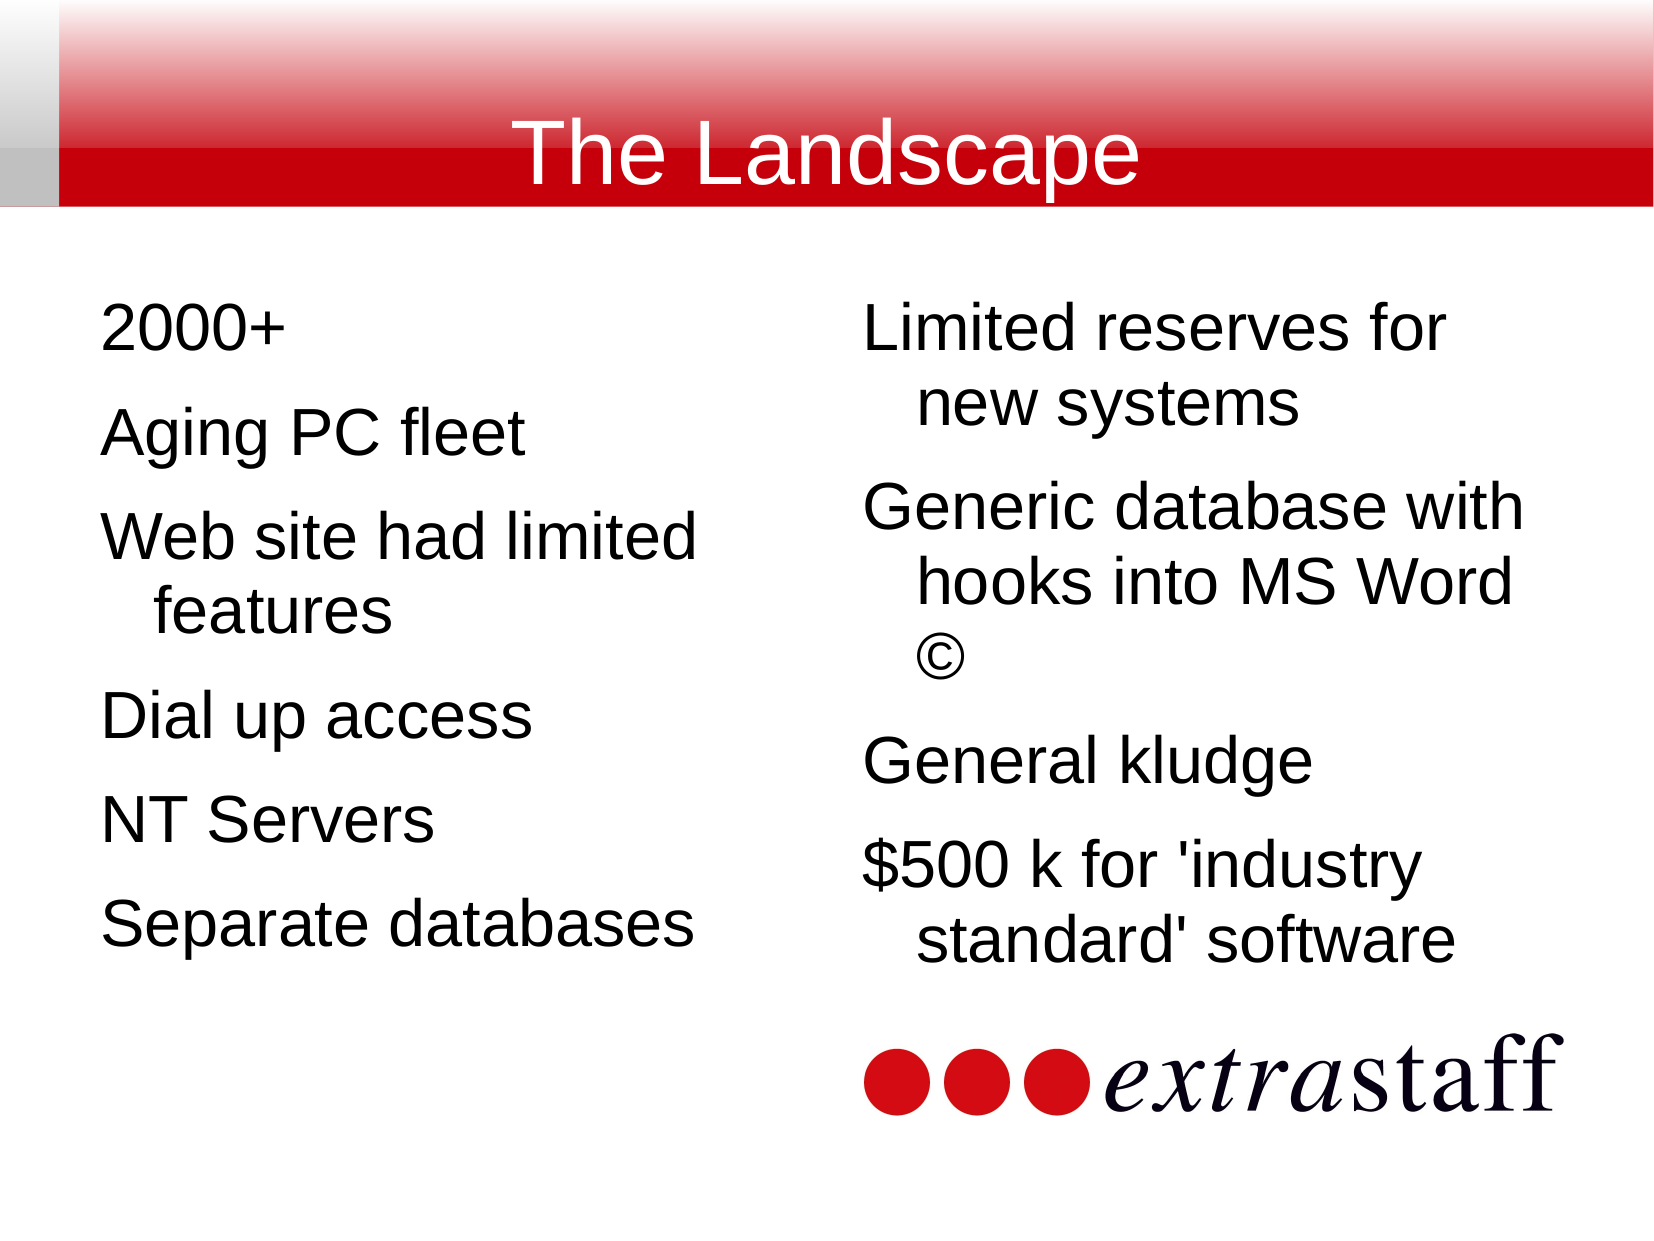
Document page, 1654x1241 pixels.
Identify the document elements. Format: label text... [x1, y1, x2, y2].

list 2000+ Aging PC fleet Web site had limited features Dial up access NT Servers Separate databases [82, 290, 809, 1109]
list Limited reserves for new systems Generic database with hooks into MS Word © General kludge $500 k for 'industry standard' software [845, 290, 1572, 1094]
title The Landscape [82, 49, 1571, 257]
picture [863, 1094, 1565, 1116]
